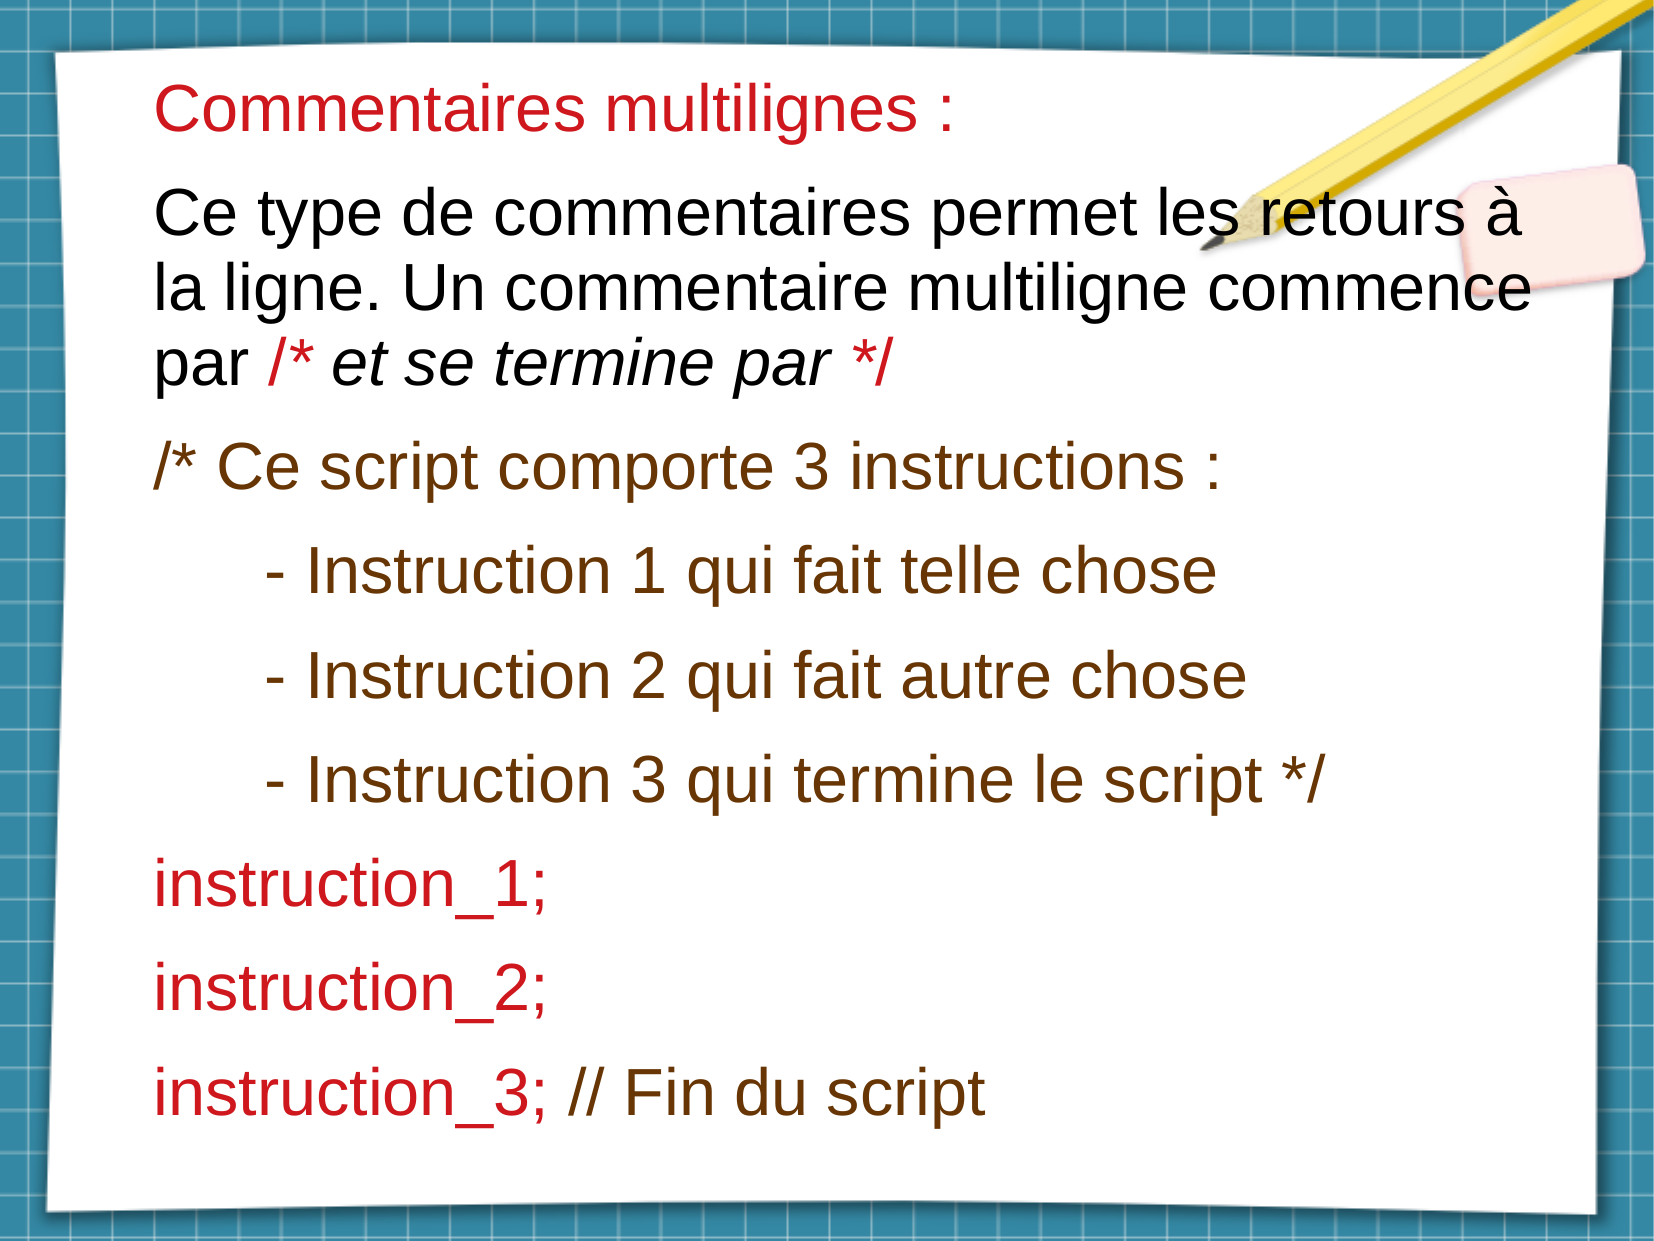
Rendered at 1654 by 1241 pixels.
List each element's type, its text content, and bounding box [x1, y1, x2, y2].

picture [0, 0, 1654, 1241]
list Commentaires multilignes : Ce type de commentaires permet les retours à la ligne. Un commentaire multiligne commence par /* et se termine par */ /* Ce script comporte 3 instructions : - Instruction 1 qui fait telle chose - Instruction 2 qui fait autre chose - Instruction 3 qui termine le script */ instruction_1; instruction_2; instruction_3; // Fin du script [82, 70, 1571, 1182]
